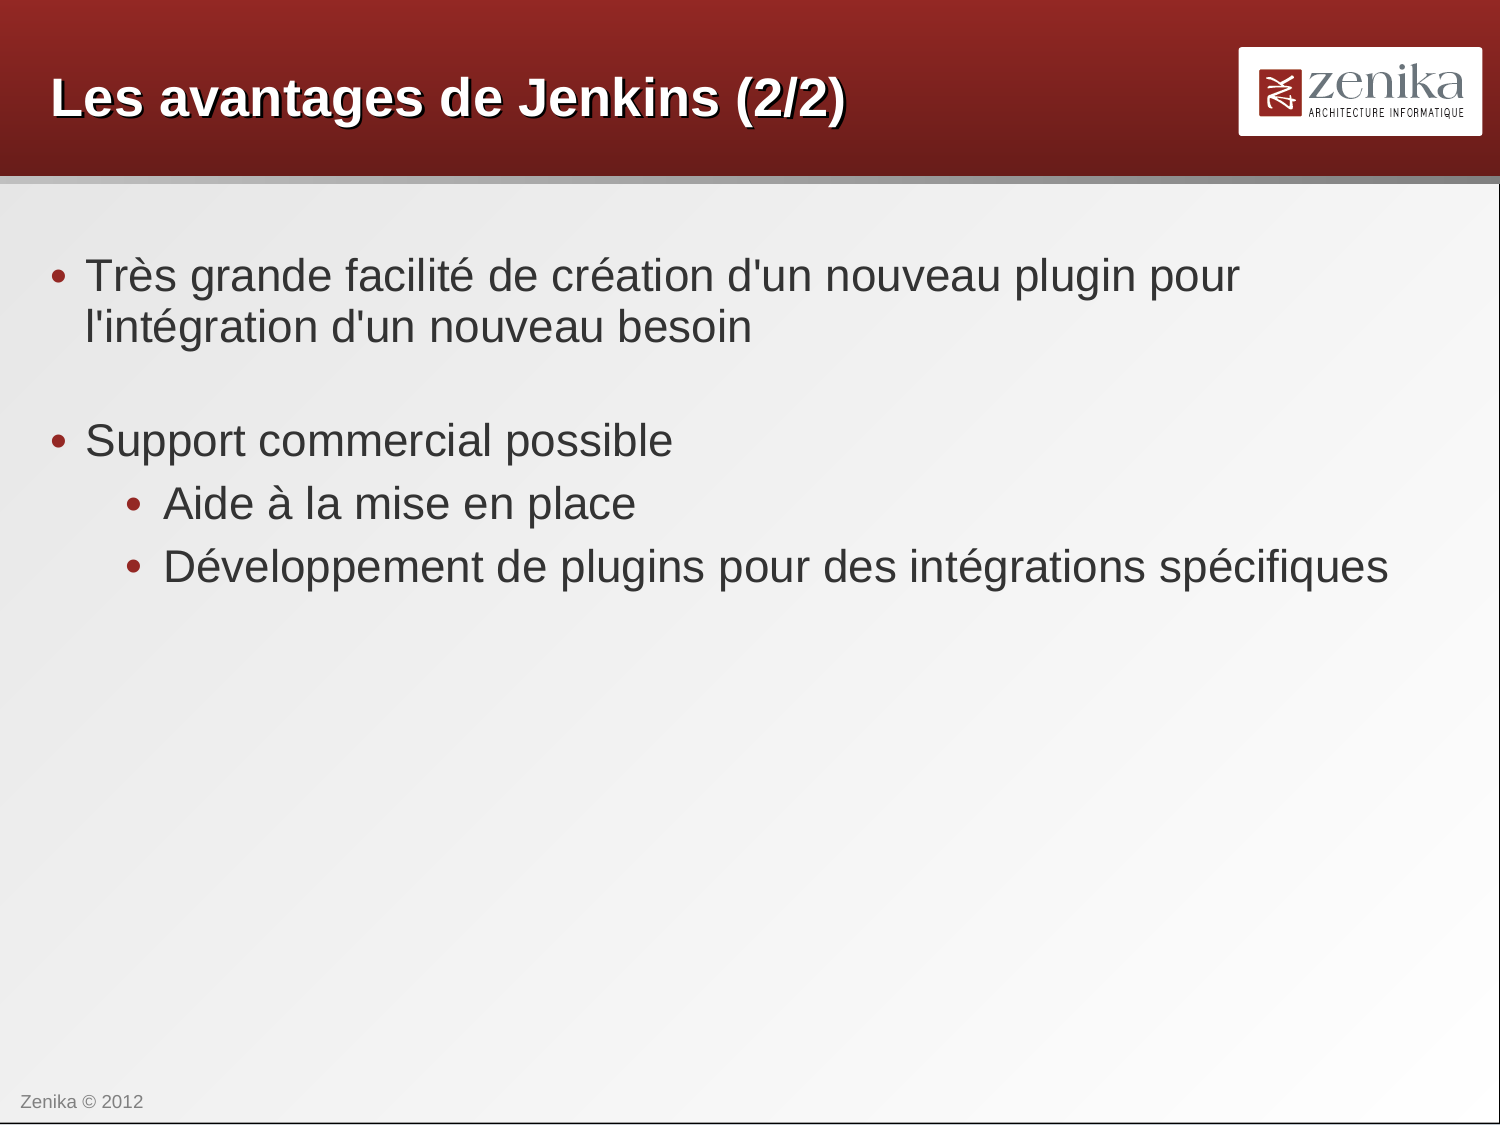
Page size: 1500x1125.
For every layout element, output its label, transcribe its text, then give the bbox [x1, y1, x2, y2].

title Les avantages de Jenkins (2/2) [50, 22, 1206, 172]
picture [1257, 58, 1464, 125]
list Très grande facilité de création d'un nouveau plugin pour l'intégration d'un nouveau besoin Support commercial possible Aide à la mise en place Développement de plugins pour des intégrations spécifiques [50, 249, 1435, 1064]
